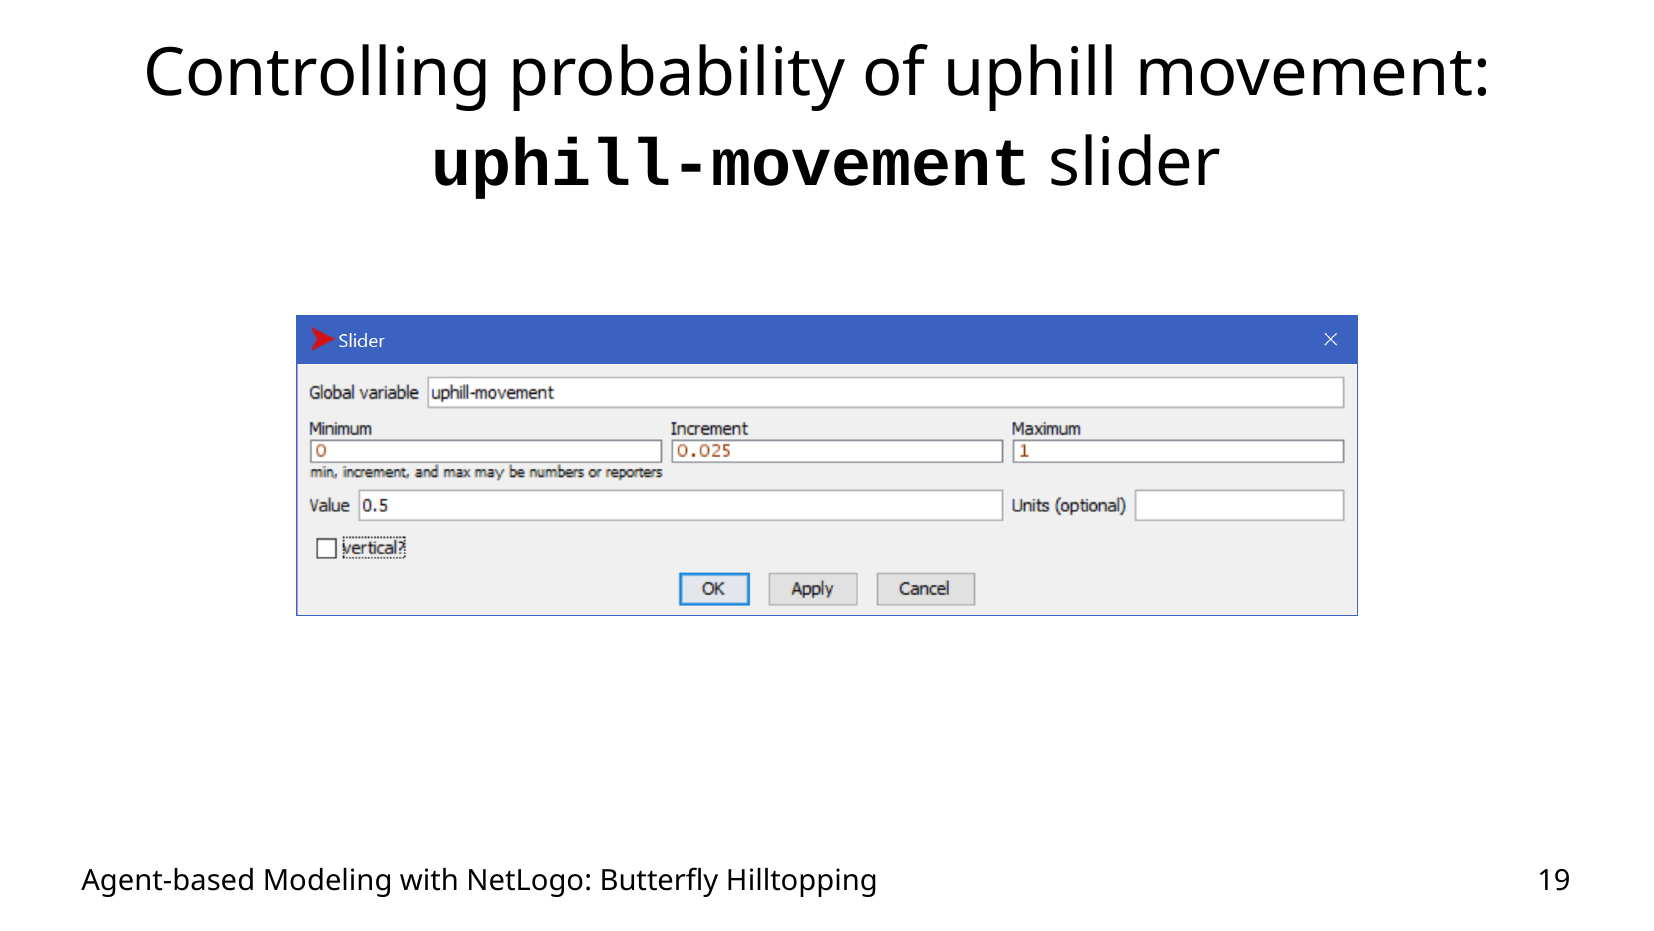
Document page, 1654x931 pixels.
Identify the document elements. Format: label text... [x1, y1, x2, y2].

picture [296, 315, 1358, 616]
title Controlling probability of uphill movement: uphill-movement slider [82, 22, 1571, 207]
